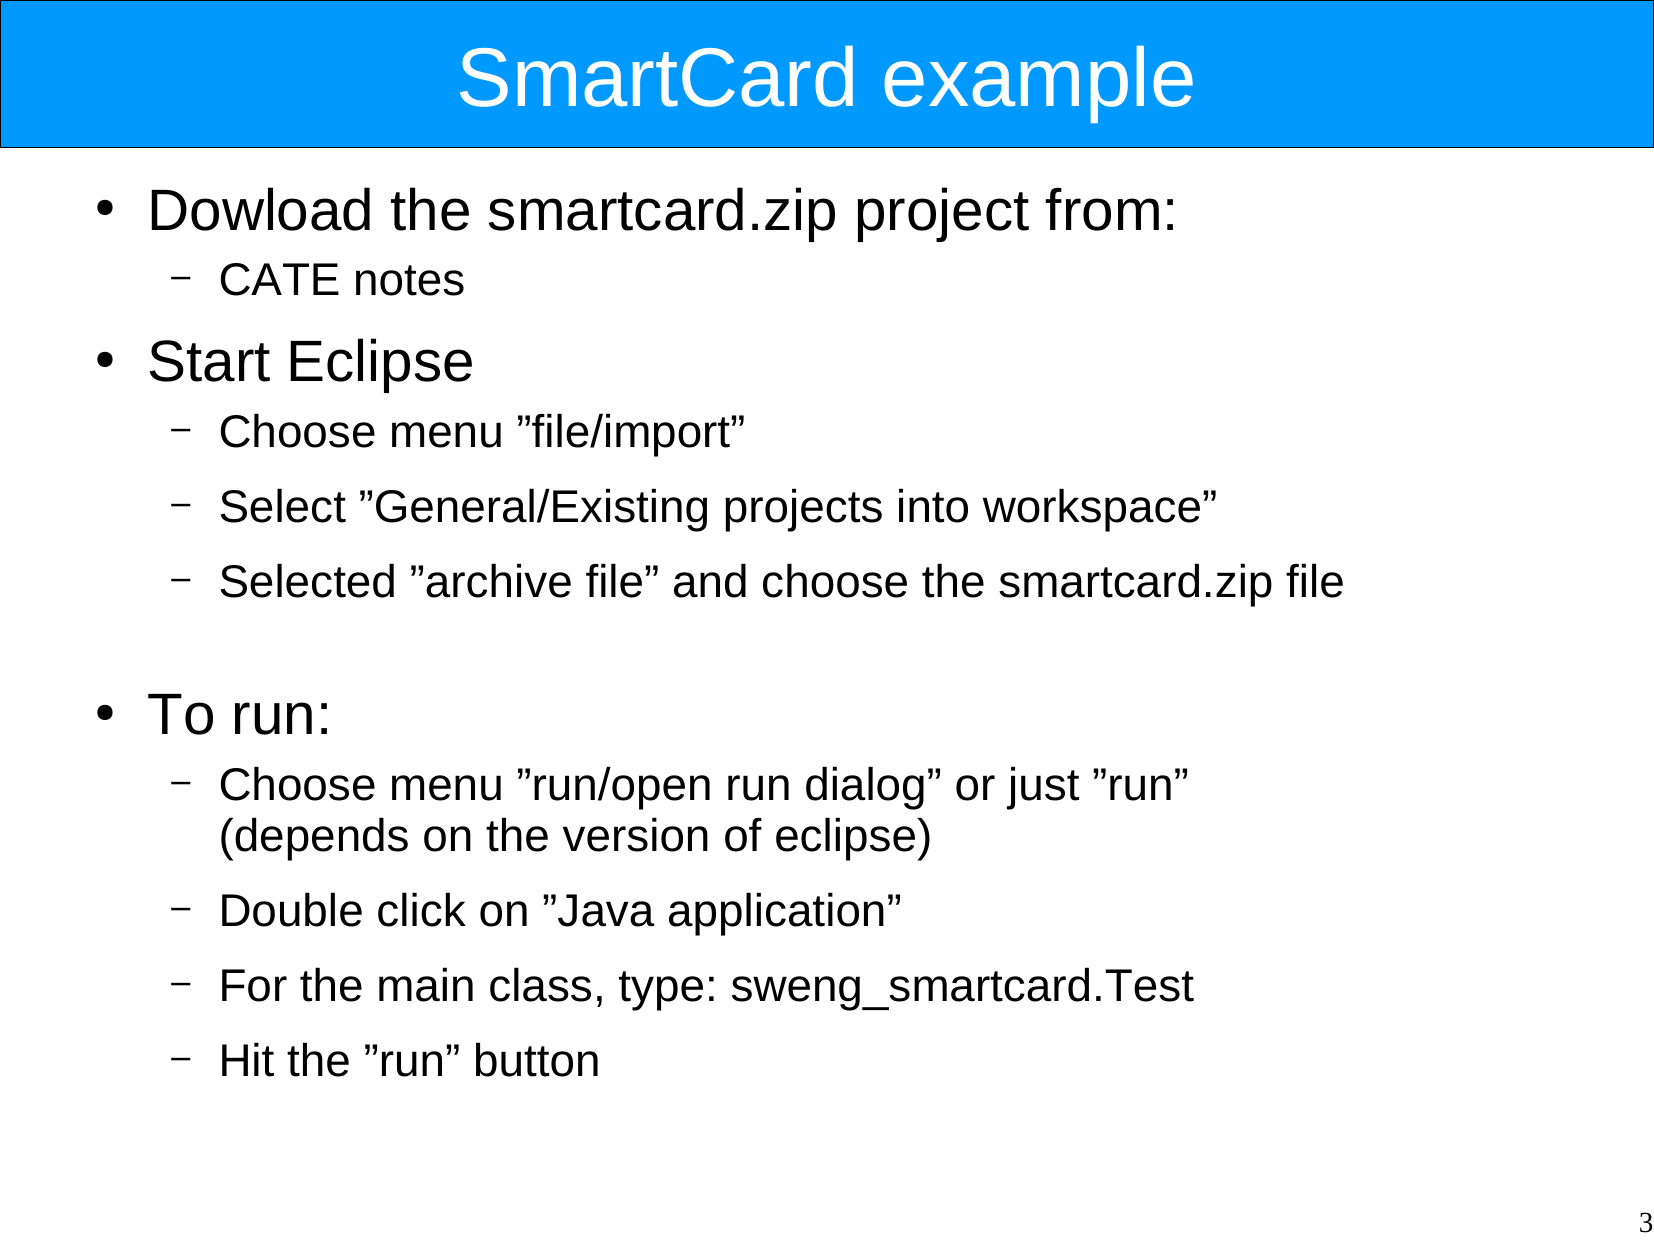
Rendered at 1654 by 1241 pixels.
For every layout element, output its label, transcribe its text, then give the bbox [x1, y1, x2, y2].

title SmartCard example [82, 13, 1571, 142]
list Dowload the smartcard.zip project from: CATE notes Start Eclipse Choose menu ”file/import” Select ”General/Existing projects into workspace” Selected ”archive file” and choose the smartcard.zip file To run: Choose menu ”run/open run dialog” or just ”run” (depends on the version of eclipse) Double click on ”Java application” For the main class, type: sweng_smartcard.Test Hit the ”run” button [76, 177, 1595, 1211]
